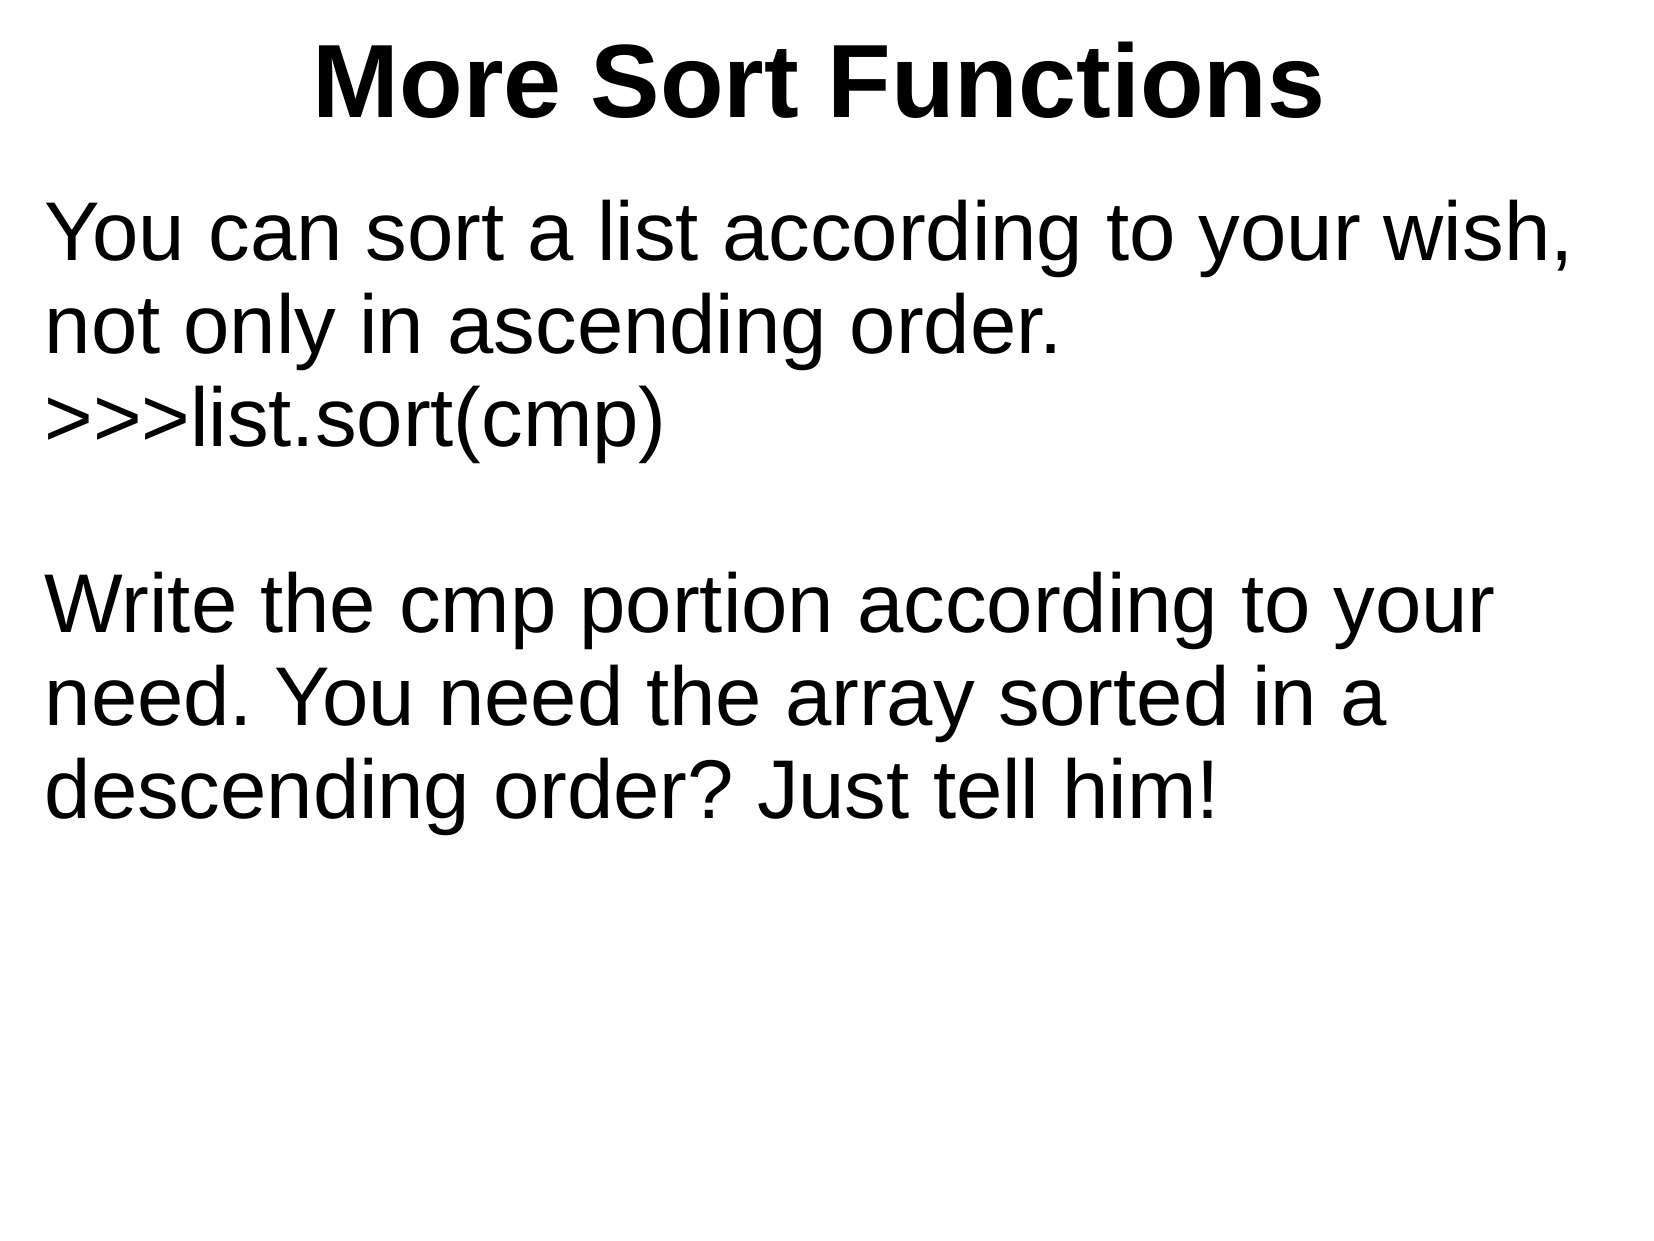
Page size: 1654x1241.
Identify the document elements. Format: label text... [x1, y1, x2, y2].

text_box More Sort Functions [39, 16, 1600, 177]
text_box You can sort a list according to your wish, not only in ascending order. >>>list.sort(cmp) Write the cmp portion according to your need. You need the array sorted in a descending order? Just tell him! [30, 177, 1621, 846]
